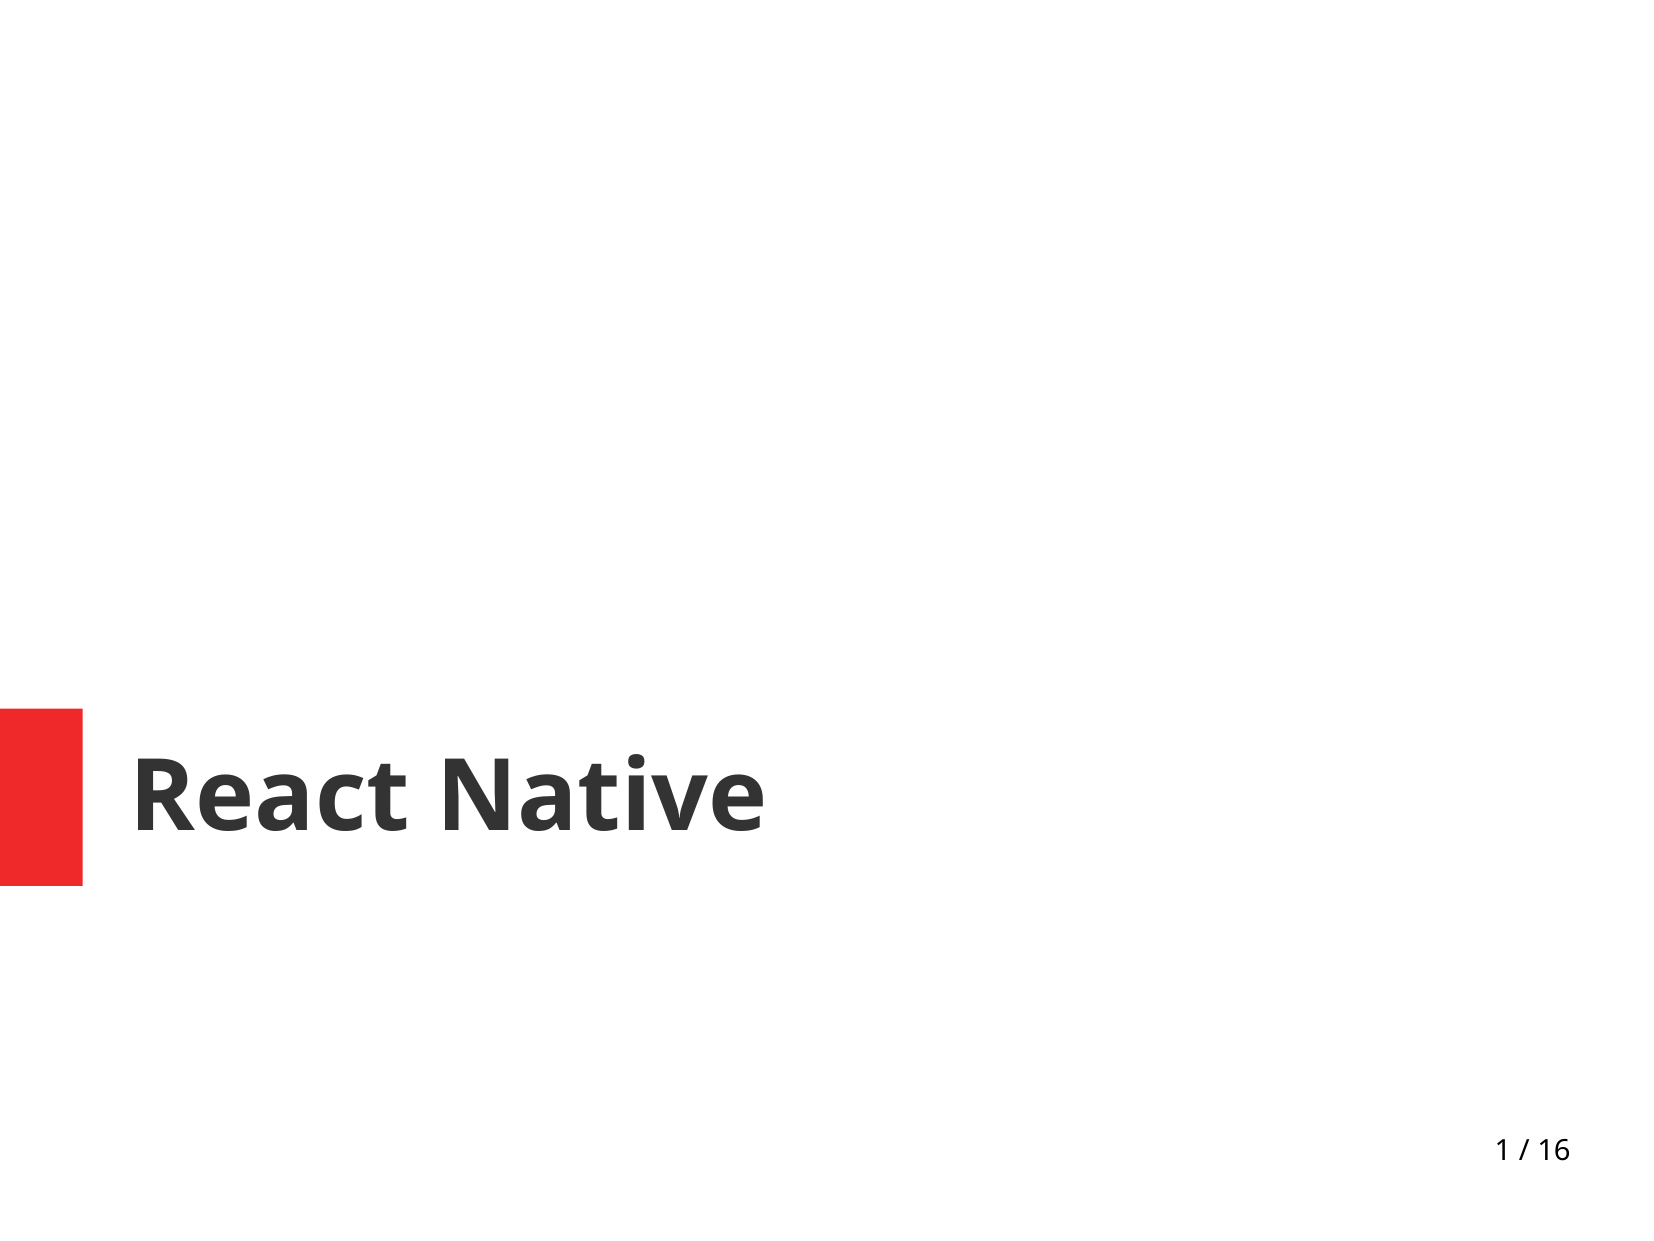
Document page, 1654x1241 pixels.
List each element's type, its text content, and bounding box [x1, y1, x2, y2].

title React Native [129, 655, 1536, 928]
